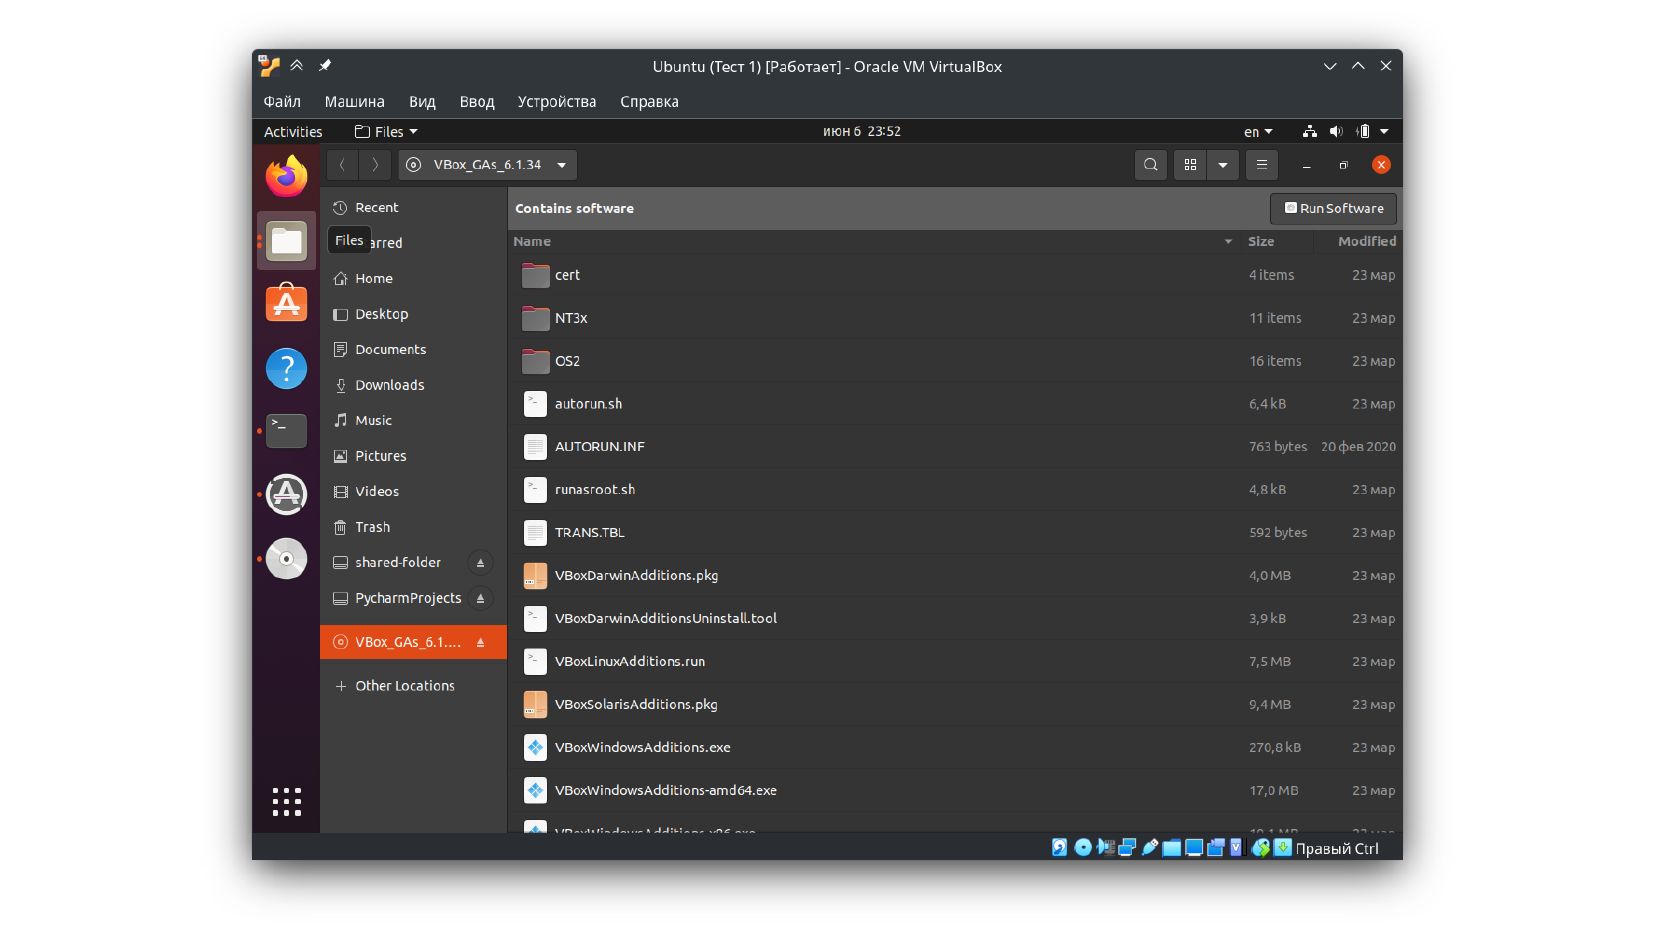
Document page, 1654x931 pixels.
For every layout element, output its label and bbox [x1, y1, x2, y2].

picture [191, 0, 1463, 931]
